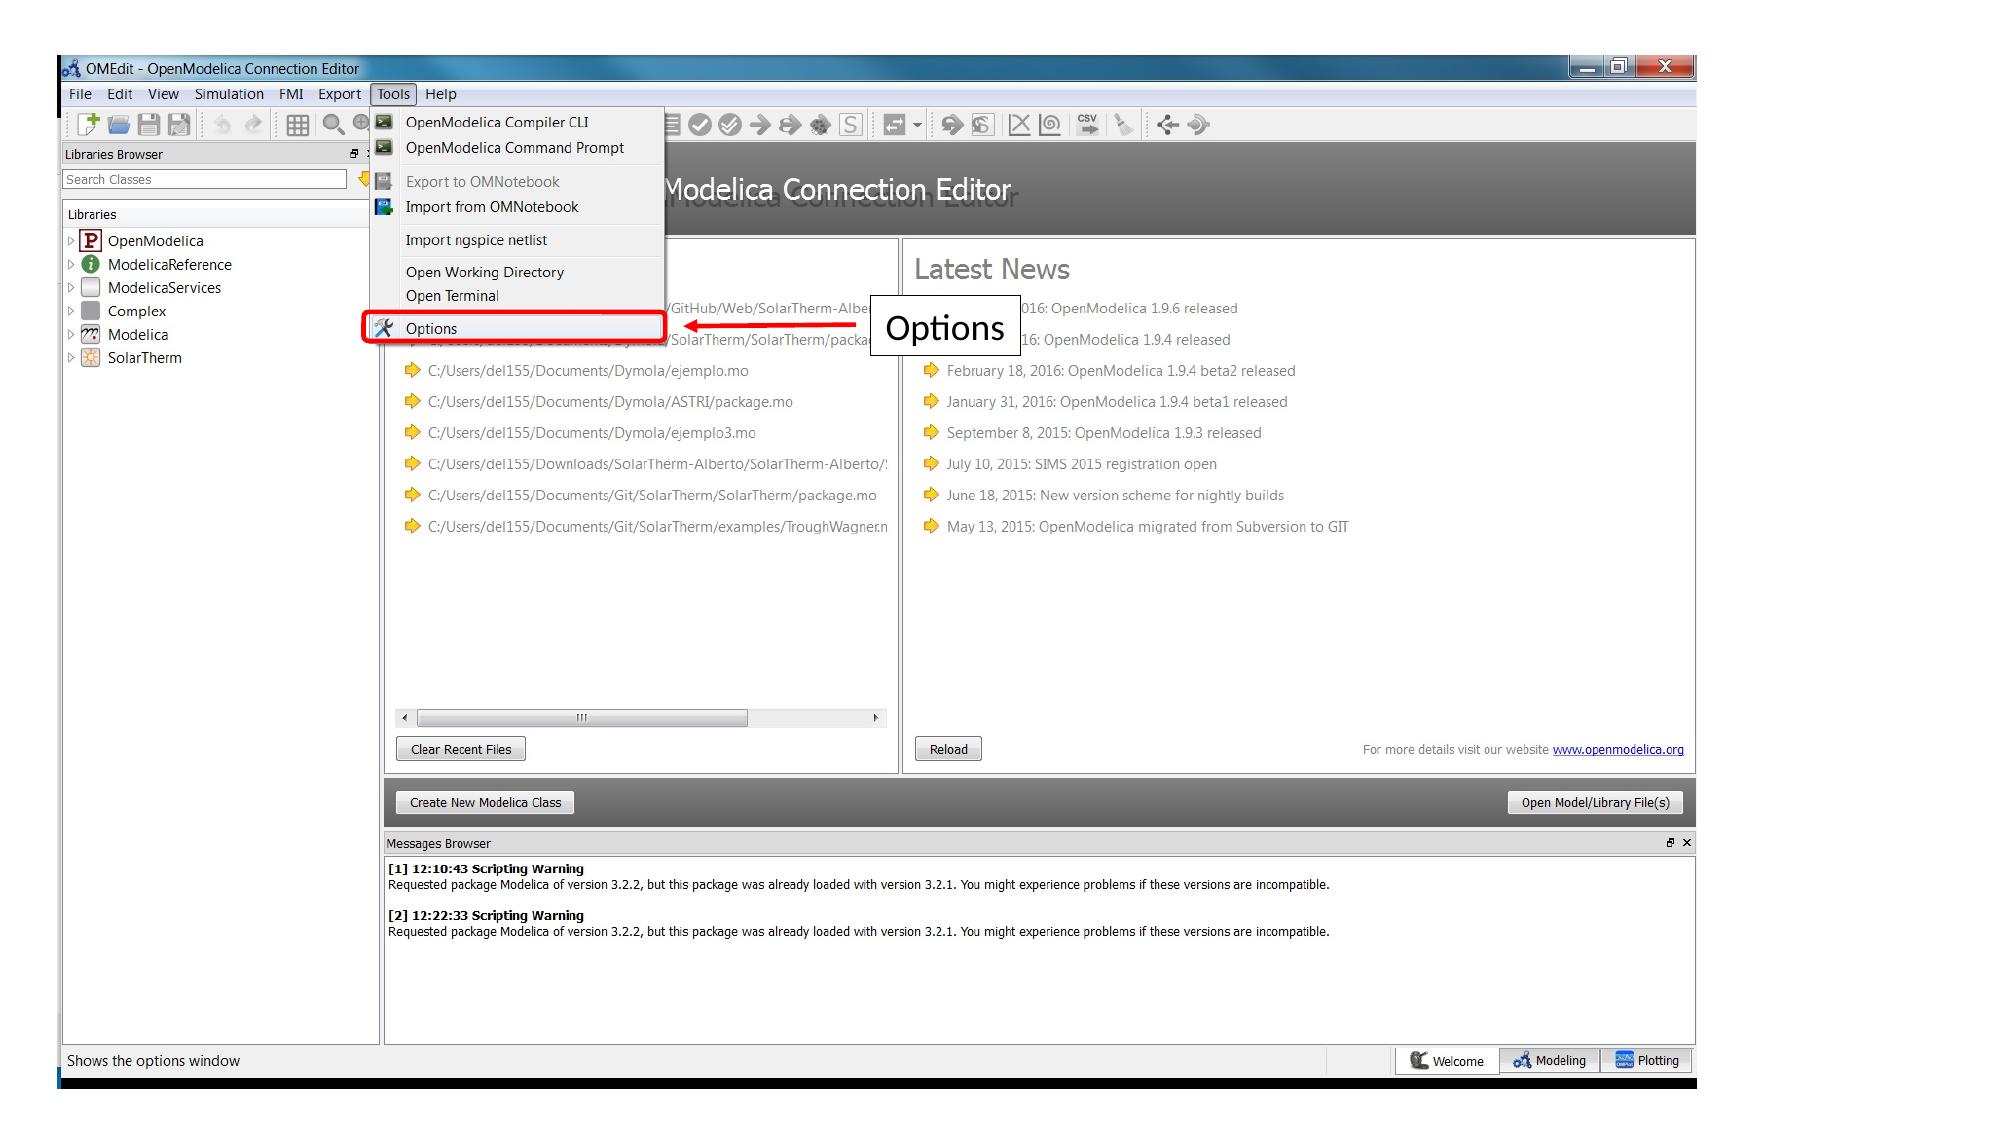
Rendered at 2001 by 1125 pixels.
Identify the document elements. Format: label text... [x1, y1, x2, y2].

picture [57, 53, 1708, 1089]
text_box Options [870, 295, 1021, 356]
